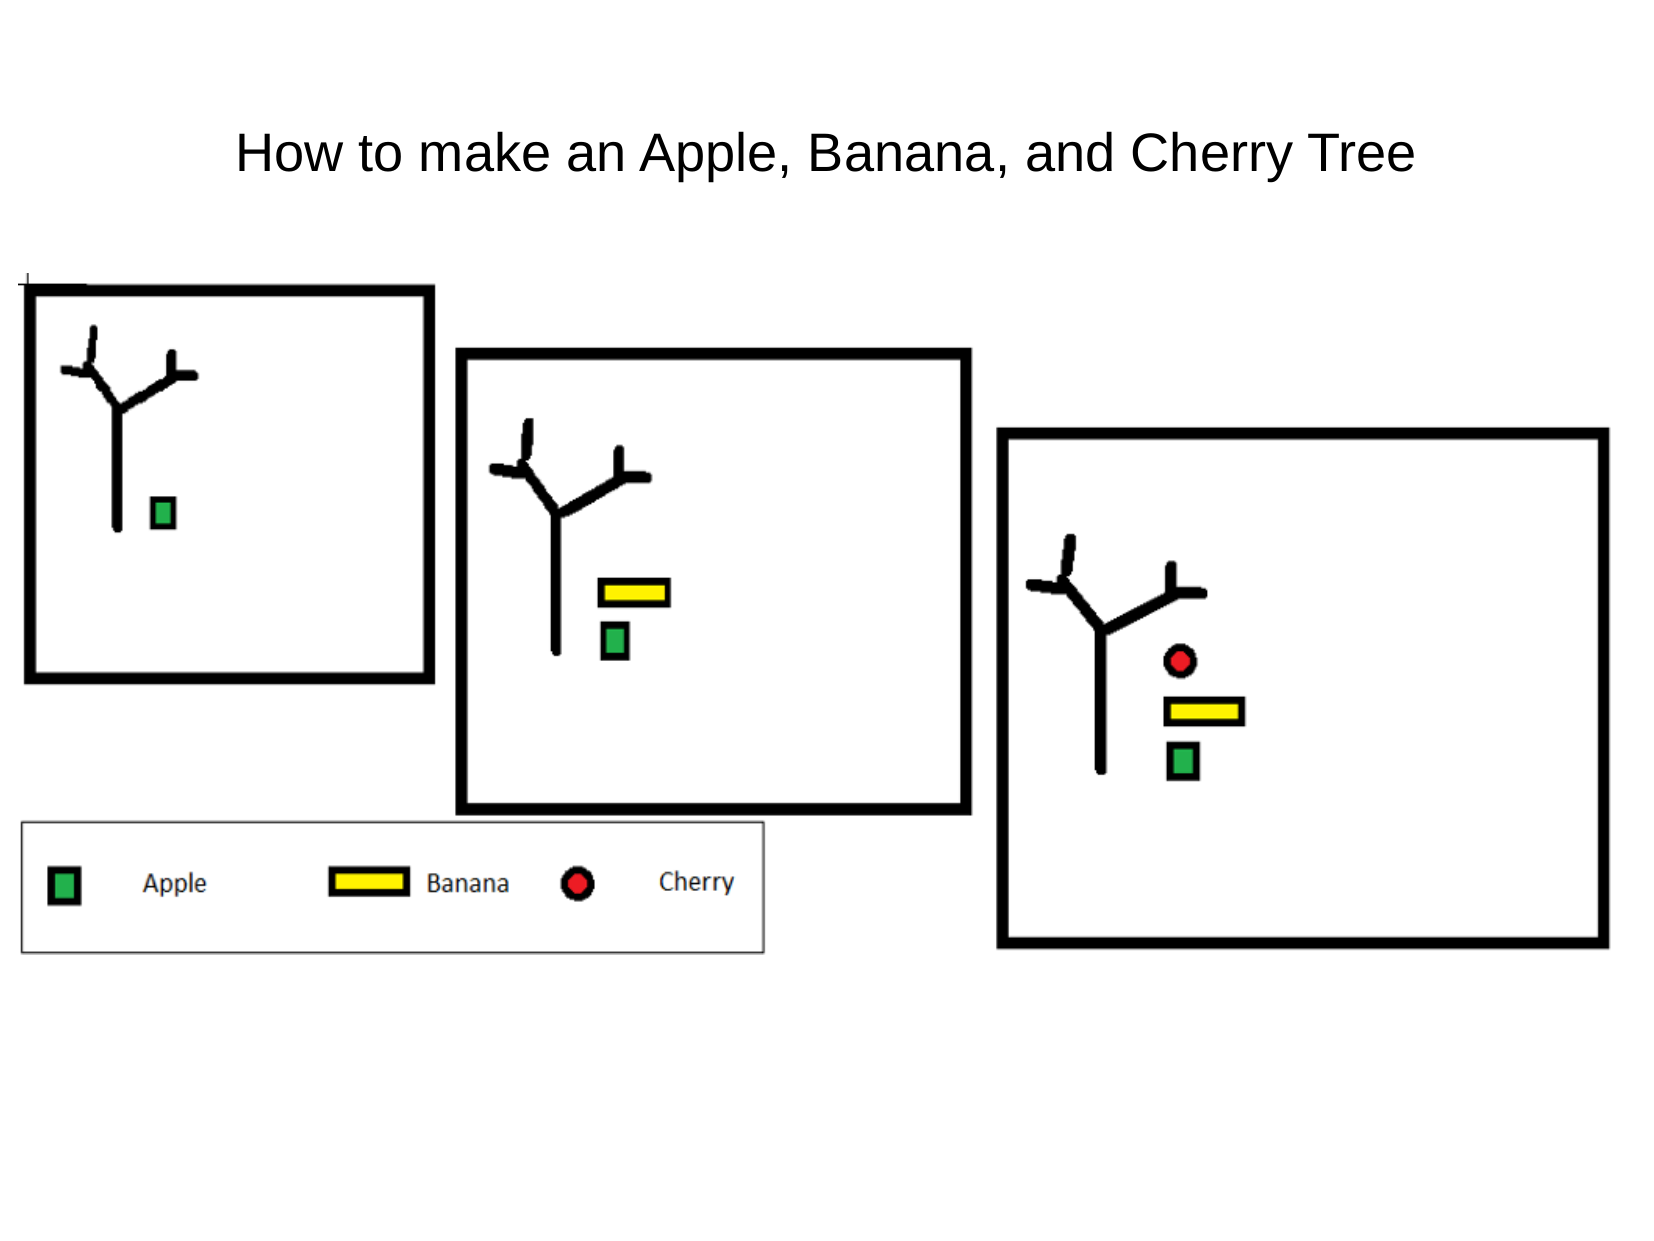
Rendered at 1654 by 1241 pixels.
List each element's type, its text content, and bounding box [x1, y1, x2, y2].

picture [18, 273, 1614, 955]
title How to make an Apple, Banana, and Cherry Tree [82, 49, 1571, 257]
